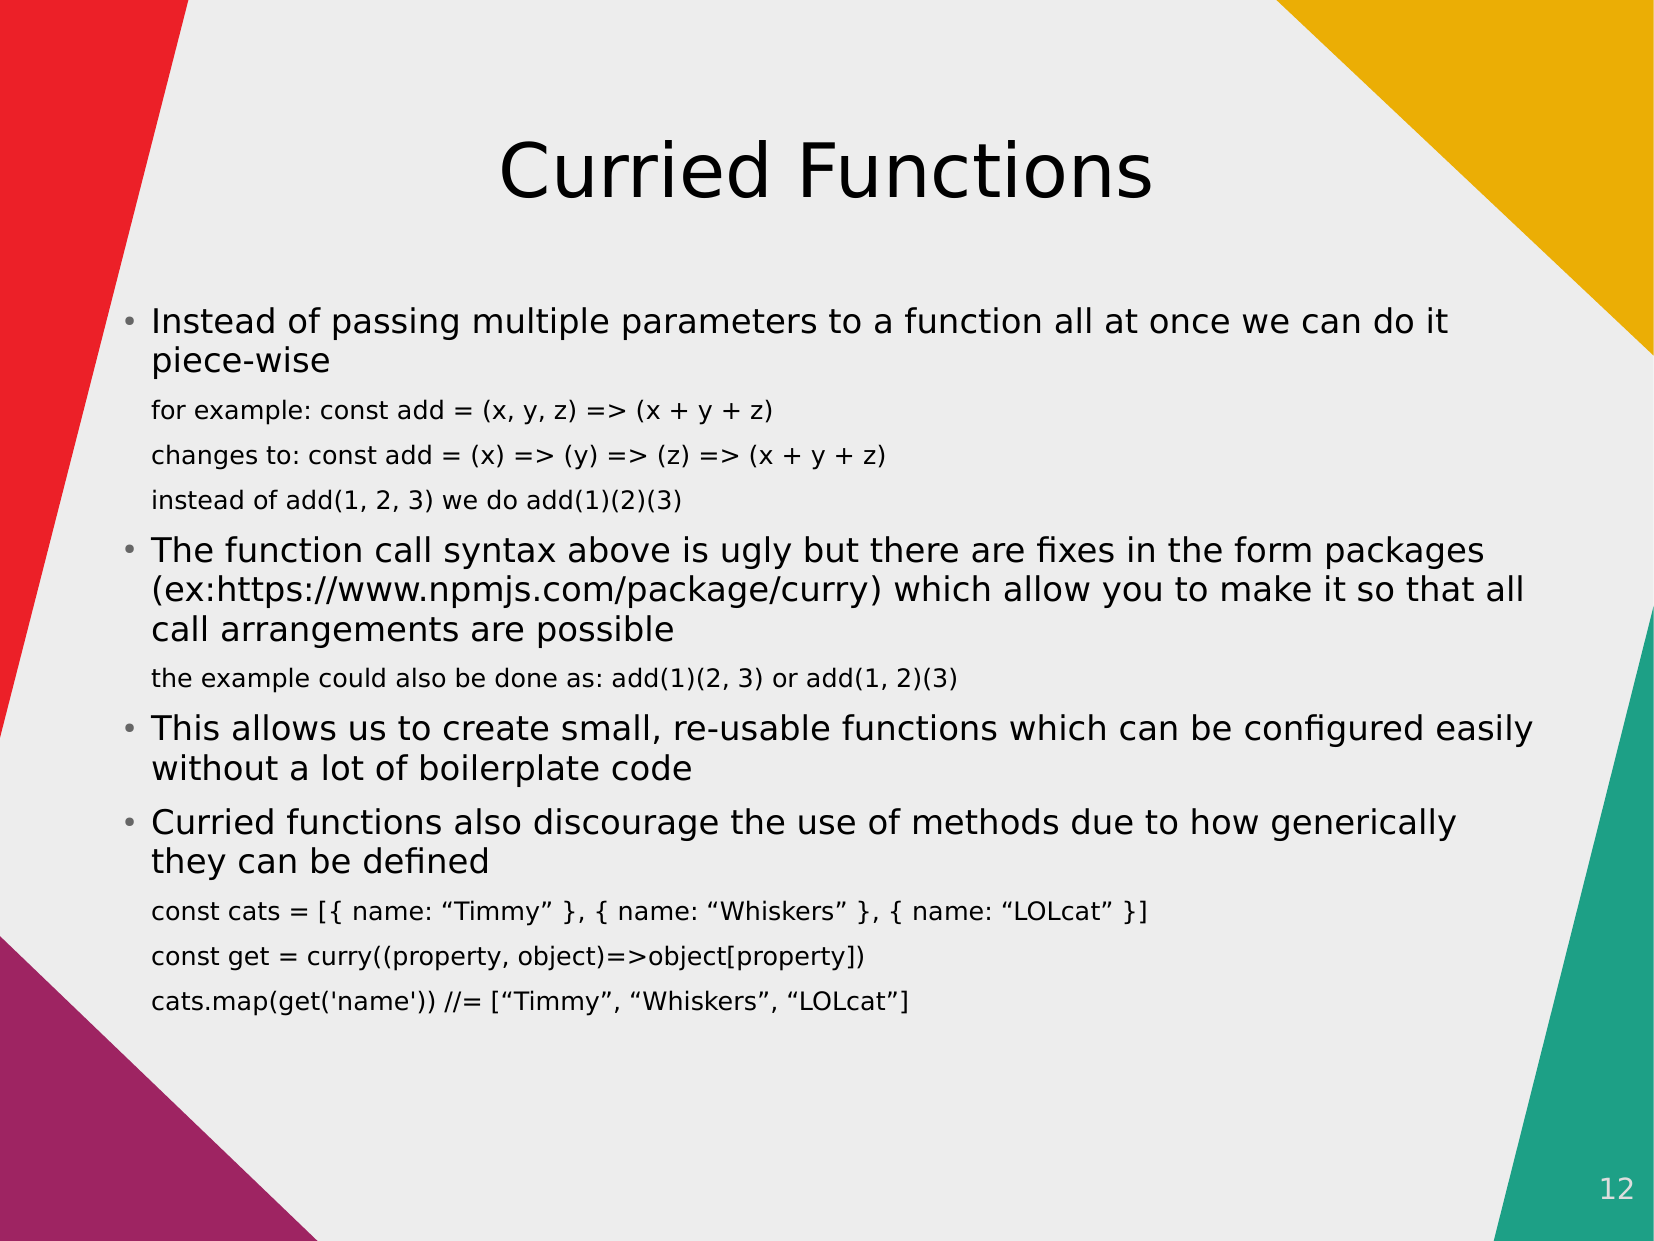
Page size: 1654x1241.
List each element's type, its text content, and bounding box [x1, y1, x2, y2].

title Curried Functions [114, 73, 1539, 271]
list Instead of passing multiple parameters to a function all at once we can do it piece-wise for example: const add = (x, y, z) => (x + y + z) changes to: const add = (x) => (y) => (z) => (x + y + z) instead of add(1, 2, 3) we do add(1)(2)(3) The function call syntax above is ugly but there are fixes in the form packages (ex:https://www.npmjs.com/package/curry) which allow you to make it so that all call arrangements are possible the example could also be done as: add(1)(2, 3) or add(1, 2)(3) This allows us to create small, re-usable functions which can be configured easily without a lot of boilerplate code Curried functions also discourage the use of methods due to how generically they can be defined const cats = [{ name: “Timmy” }, { name: “Whiskers” }, { name: “LOLcat” }] const get = curry((property, object)=>object[property]) cats.map(get('name')) //= [“Timmy”, “Whiskers”, “LOLcat”] [114, 302, 1539, 1033]
